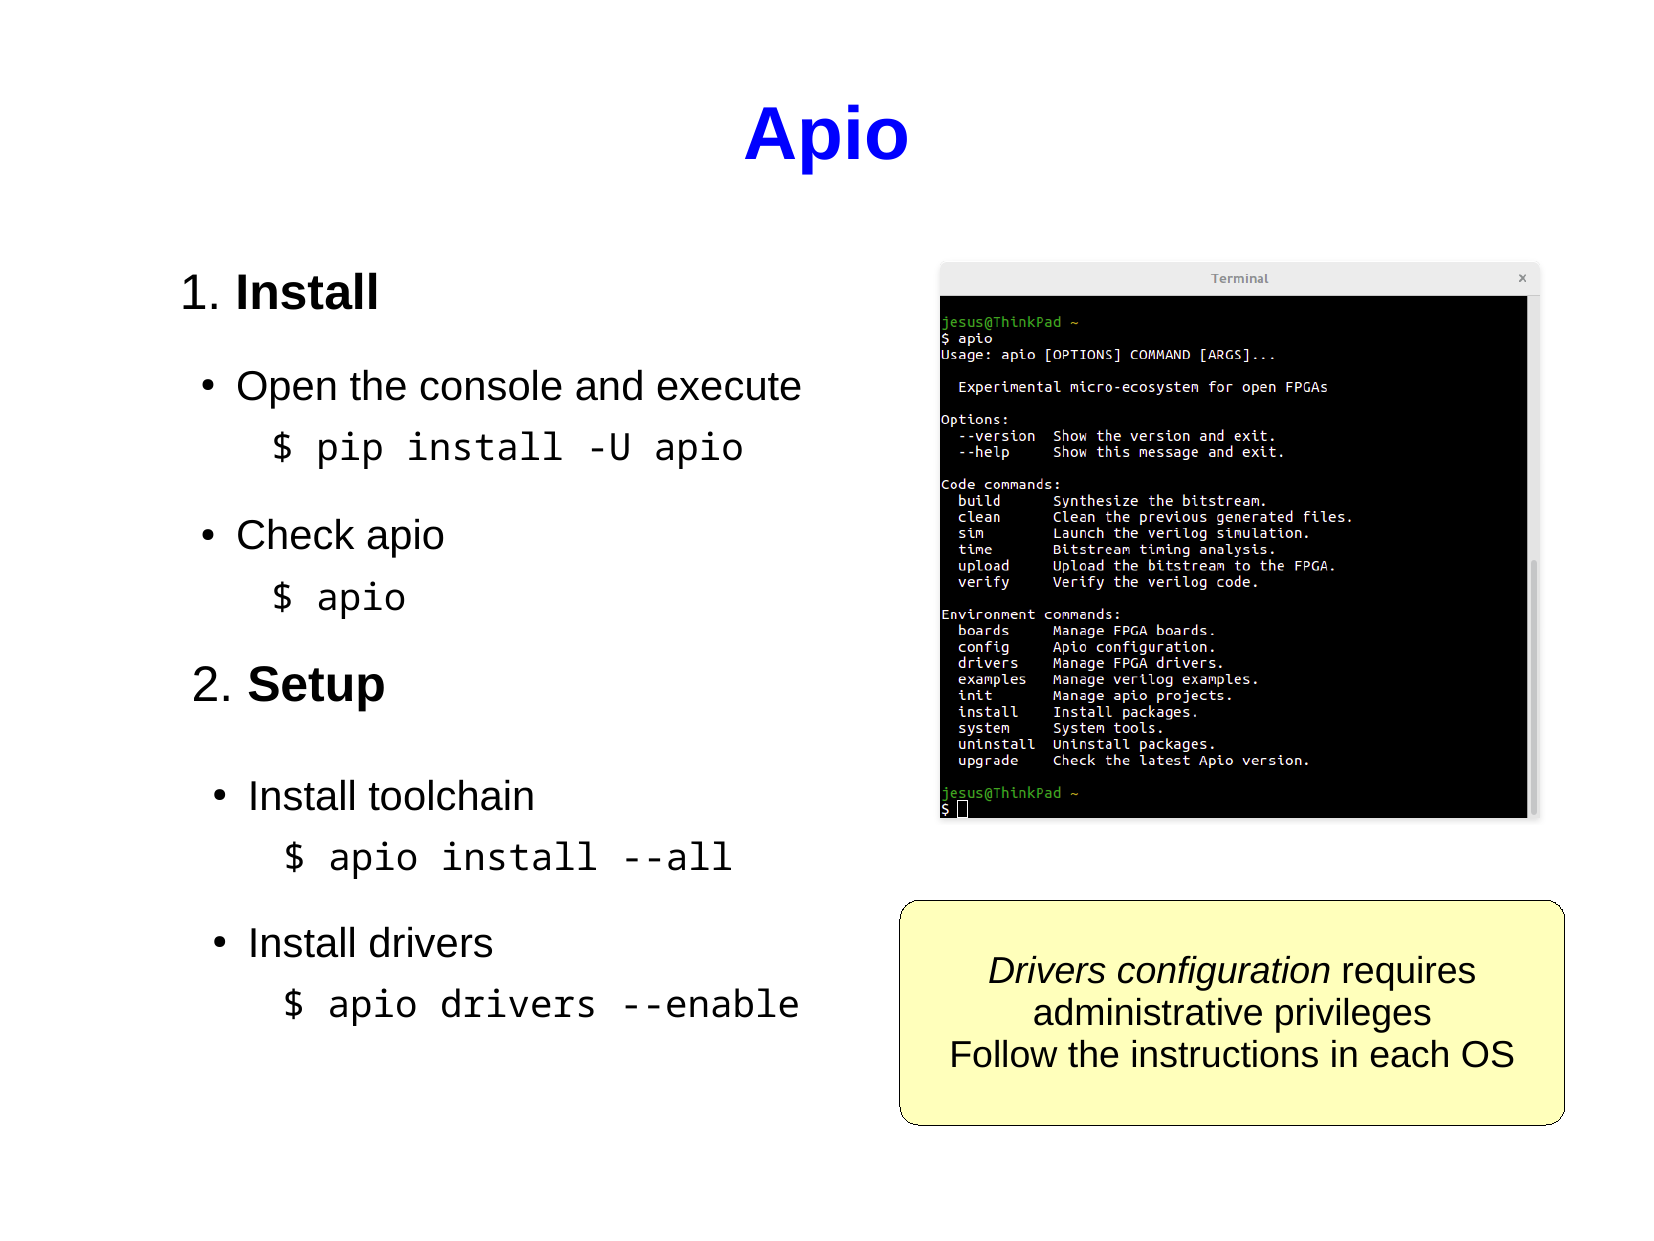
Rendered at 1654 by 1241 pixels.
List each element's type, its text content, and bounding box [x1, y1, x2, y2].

title Apio [82, 30, 1571, 238]
text_box Drivers configuration requires administrative privileges Follow the instructions in each OS [899, 900, 1565, 1126]
picture [932, 253, 1546, 826]
text_box Open the console and execute $ pip install -U apio Check apio $ apio [185, 355, 932, 616]
text_box Install toolchain $ apio install --all Install drivers $ apio drivers --enable [197, 765, 1280, 1027]
text_box 2. Setup [176, 631, 522, 737]
text_box 1. Install [165, 239, 511, 345]
